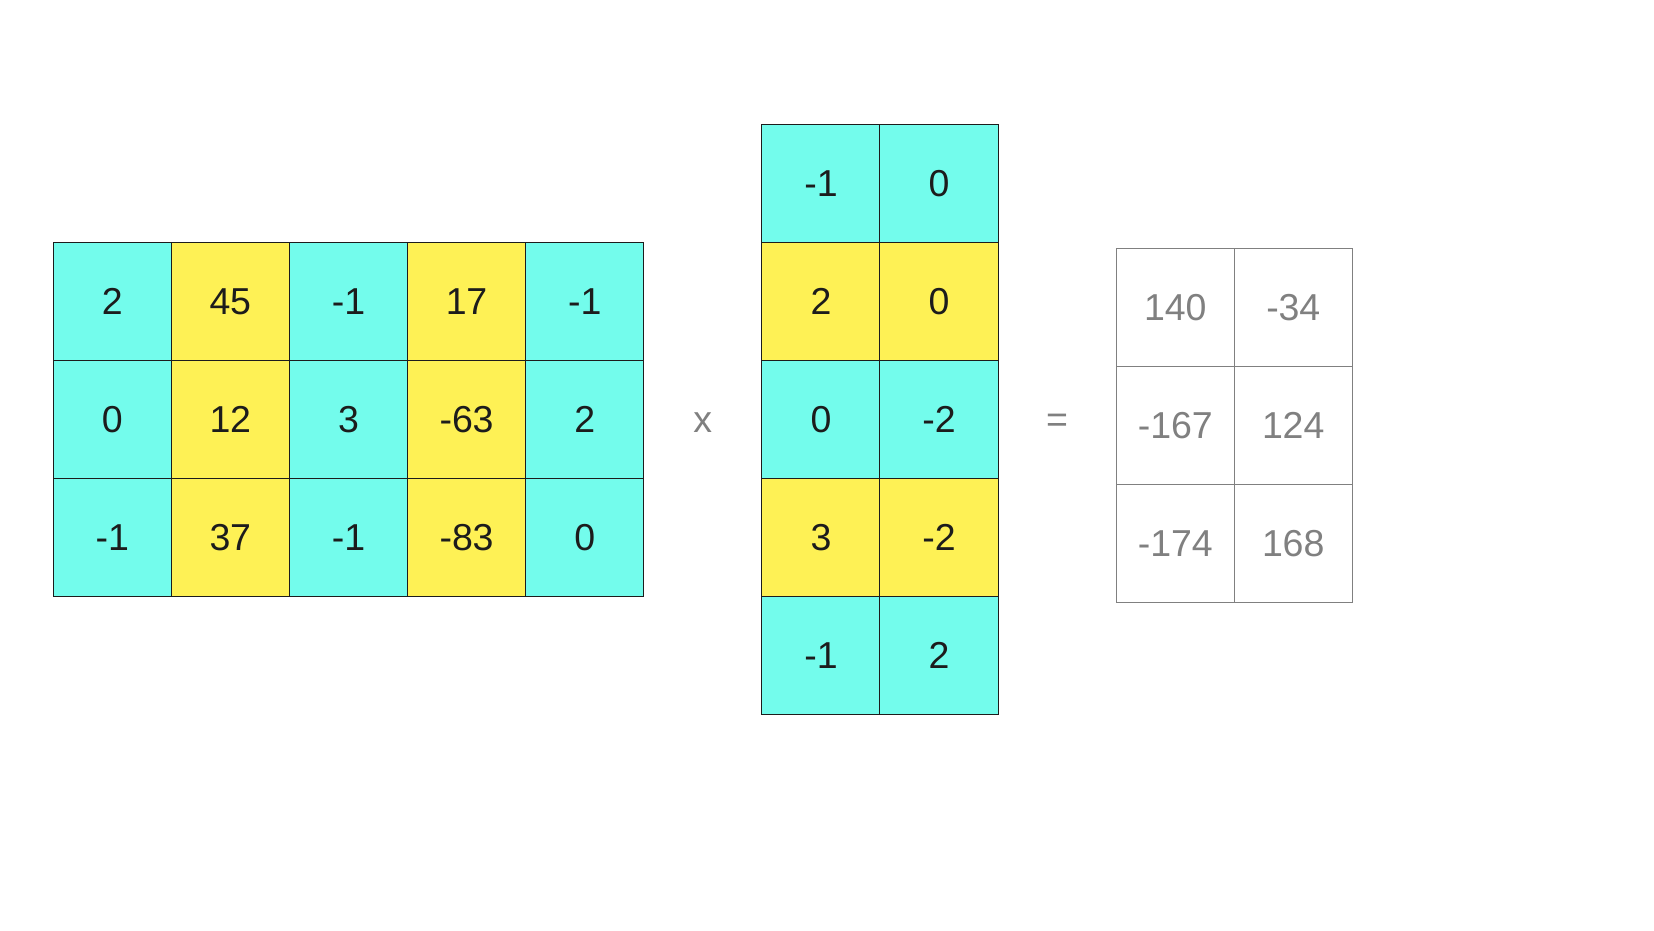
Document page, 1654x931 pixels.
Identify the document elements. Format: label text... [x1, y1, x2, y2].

text_box -2 [879, 478, 999, 596]
text_box -1 [525, 242, 644, 360]
text_box 0 [53, 360, 172, 478]
text_box 124 [1234, 366, 1353, 484]
text_box 3 [289, 360, 407, 478]
text_box 0 [525, 478, 644, 597]
text_box -2 [879, 360, 998, 478]
text_box 12 [172, 360, 289, 478]
text_box -34 [1234, 248, 1353, 366]
text_box 2 [53, 242, 172, 360]
text_box -1 [290, 242, 407, 360]
text_box 17 [407, 242, 525, 360]
text_box 168 [1234, 484, 1353, 603]
text_box 0 [762, 360, 879, 478]
text_box x [643, 360, 762, 479]
text_box 2 [879, 596, 999, 715]
text_box 2 [761, 242, 879, 360]
text_box 140 [1116, 248, 1234, 366]
text_box -63 [407, 360, 525, 479]
text_box -1 [289, 478, 407, 597]
text_box -174 [1116, 484, 1234, 603]
text_box -1 [761, 124, 879, 242]
text_box -167 [1116, 366, 1234, 484]
text_box 2 [525, 360, 643, 478]
text_box -1 [761, 596, 879, 715]
text_box 45 [172, 242, 289, 360]
text_box 3 [761, 478, 879, 596]
text_box -1 [53, 478, 172, 597]
text_box 37 [172, 478, 289, 597]
text_box 0 [879, 124, 999, 242]
text_box -83 [407, 479, 525, 597]
text_box 0 [879, 242, 999, 360]
text_box = [998, 360, 1116, 479]
